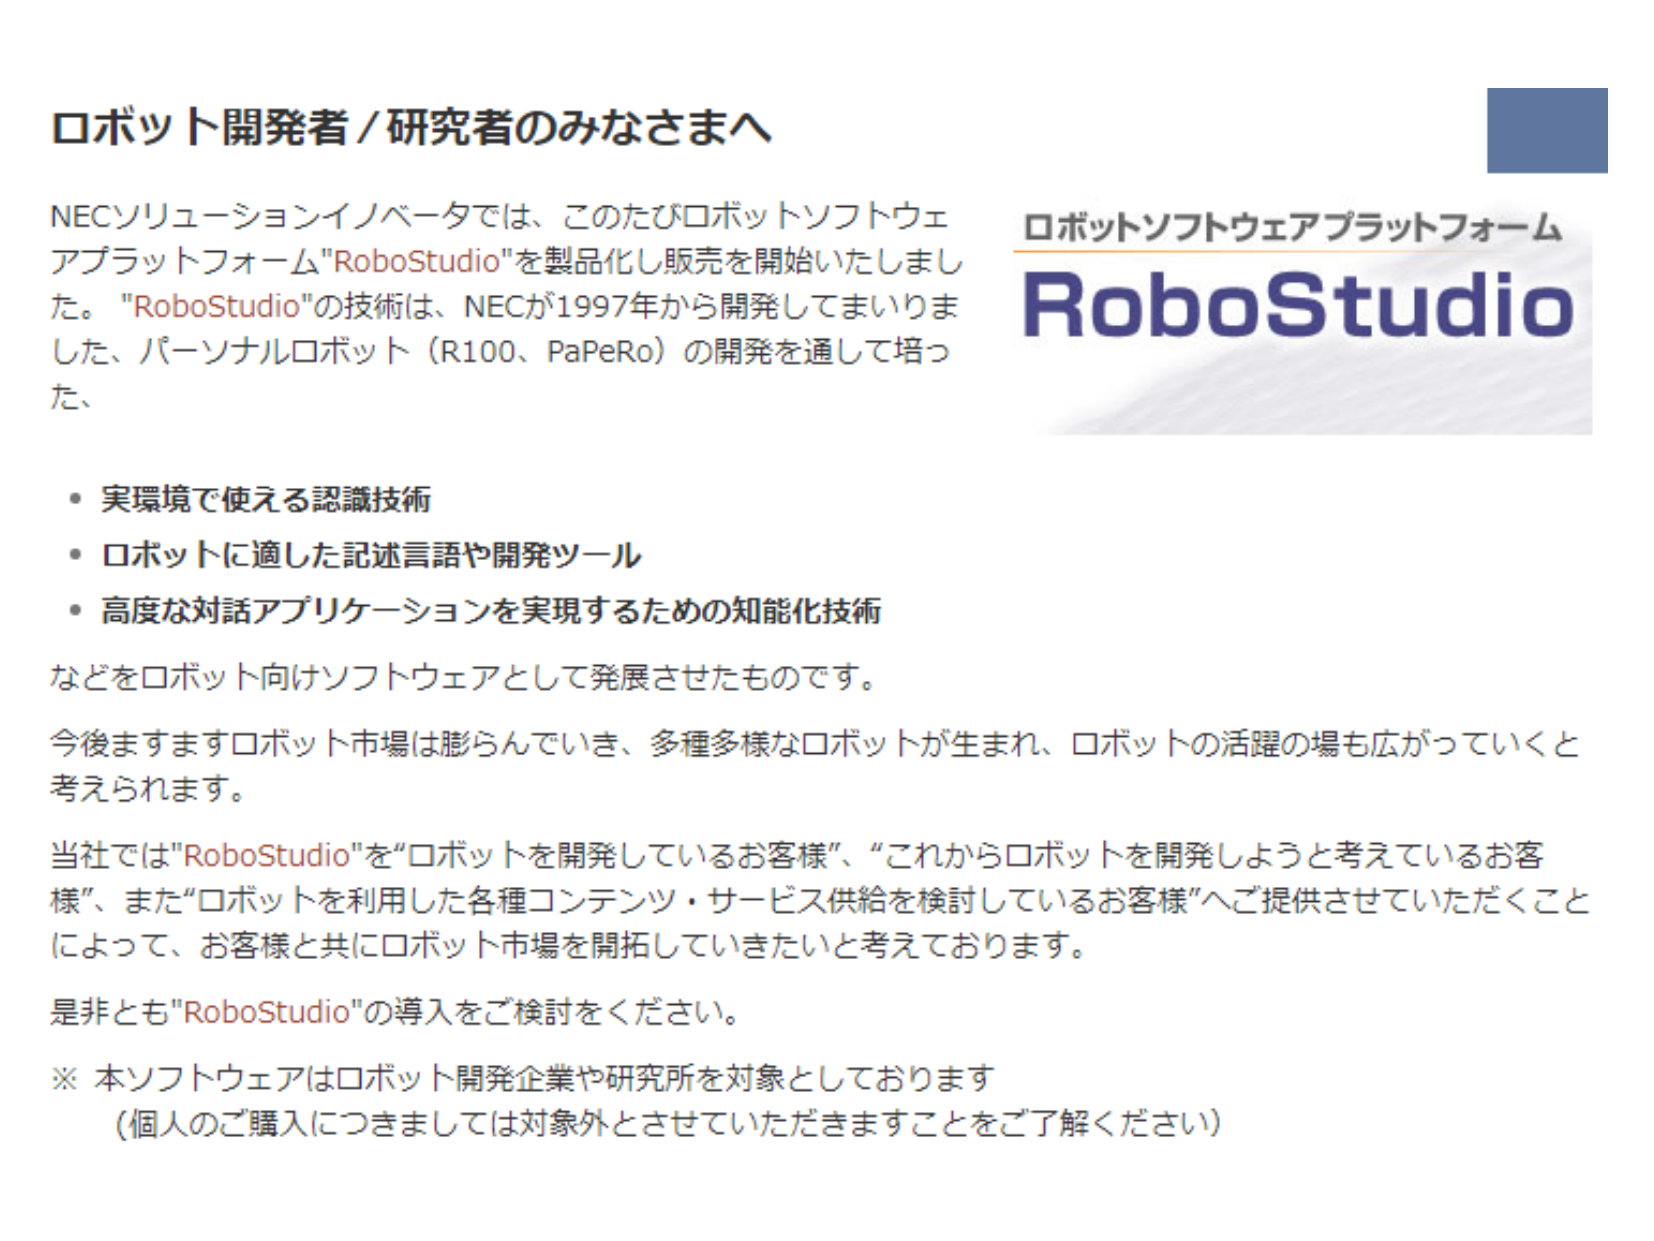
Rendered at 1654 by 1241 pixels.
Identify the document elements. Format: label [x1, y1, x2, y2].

picture [32, 88, 1608, 1152]
